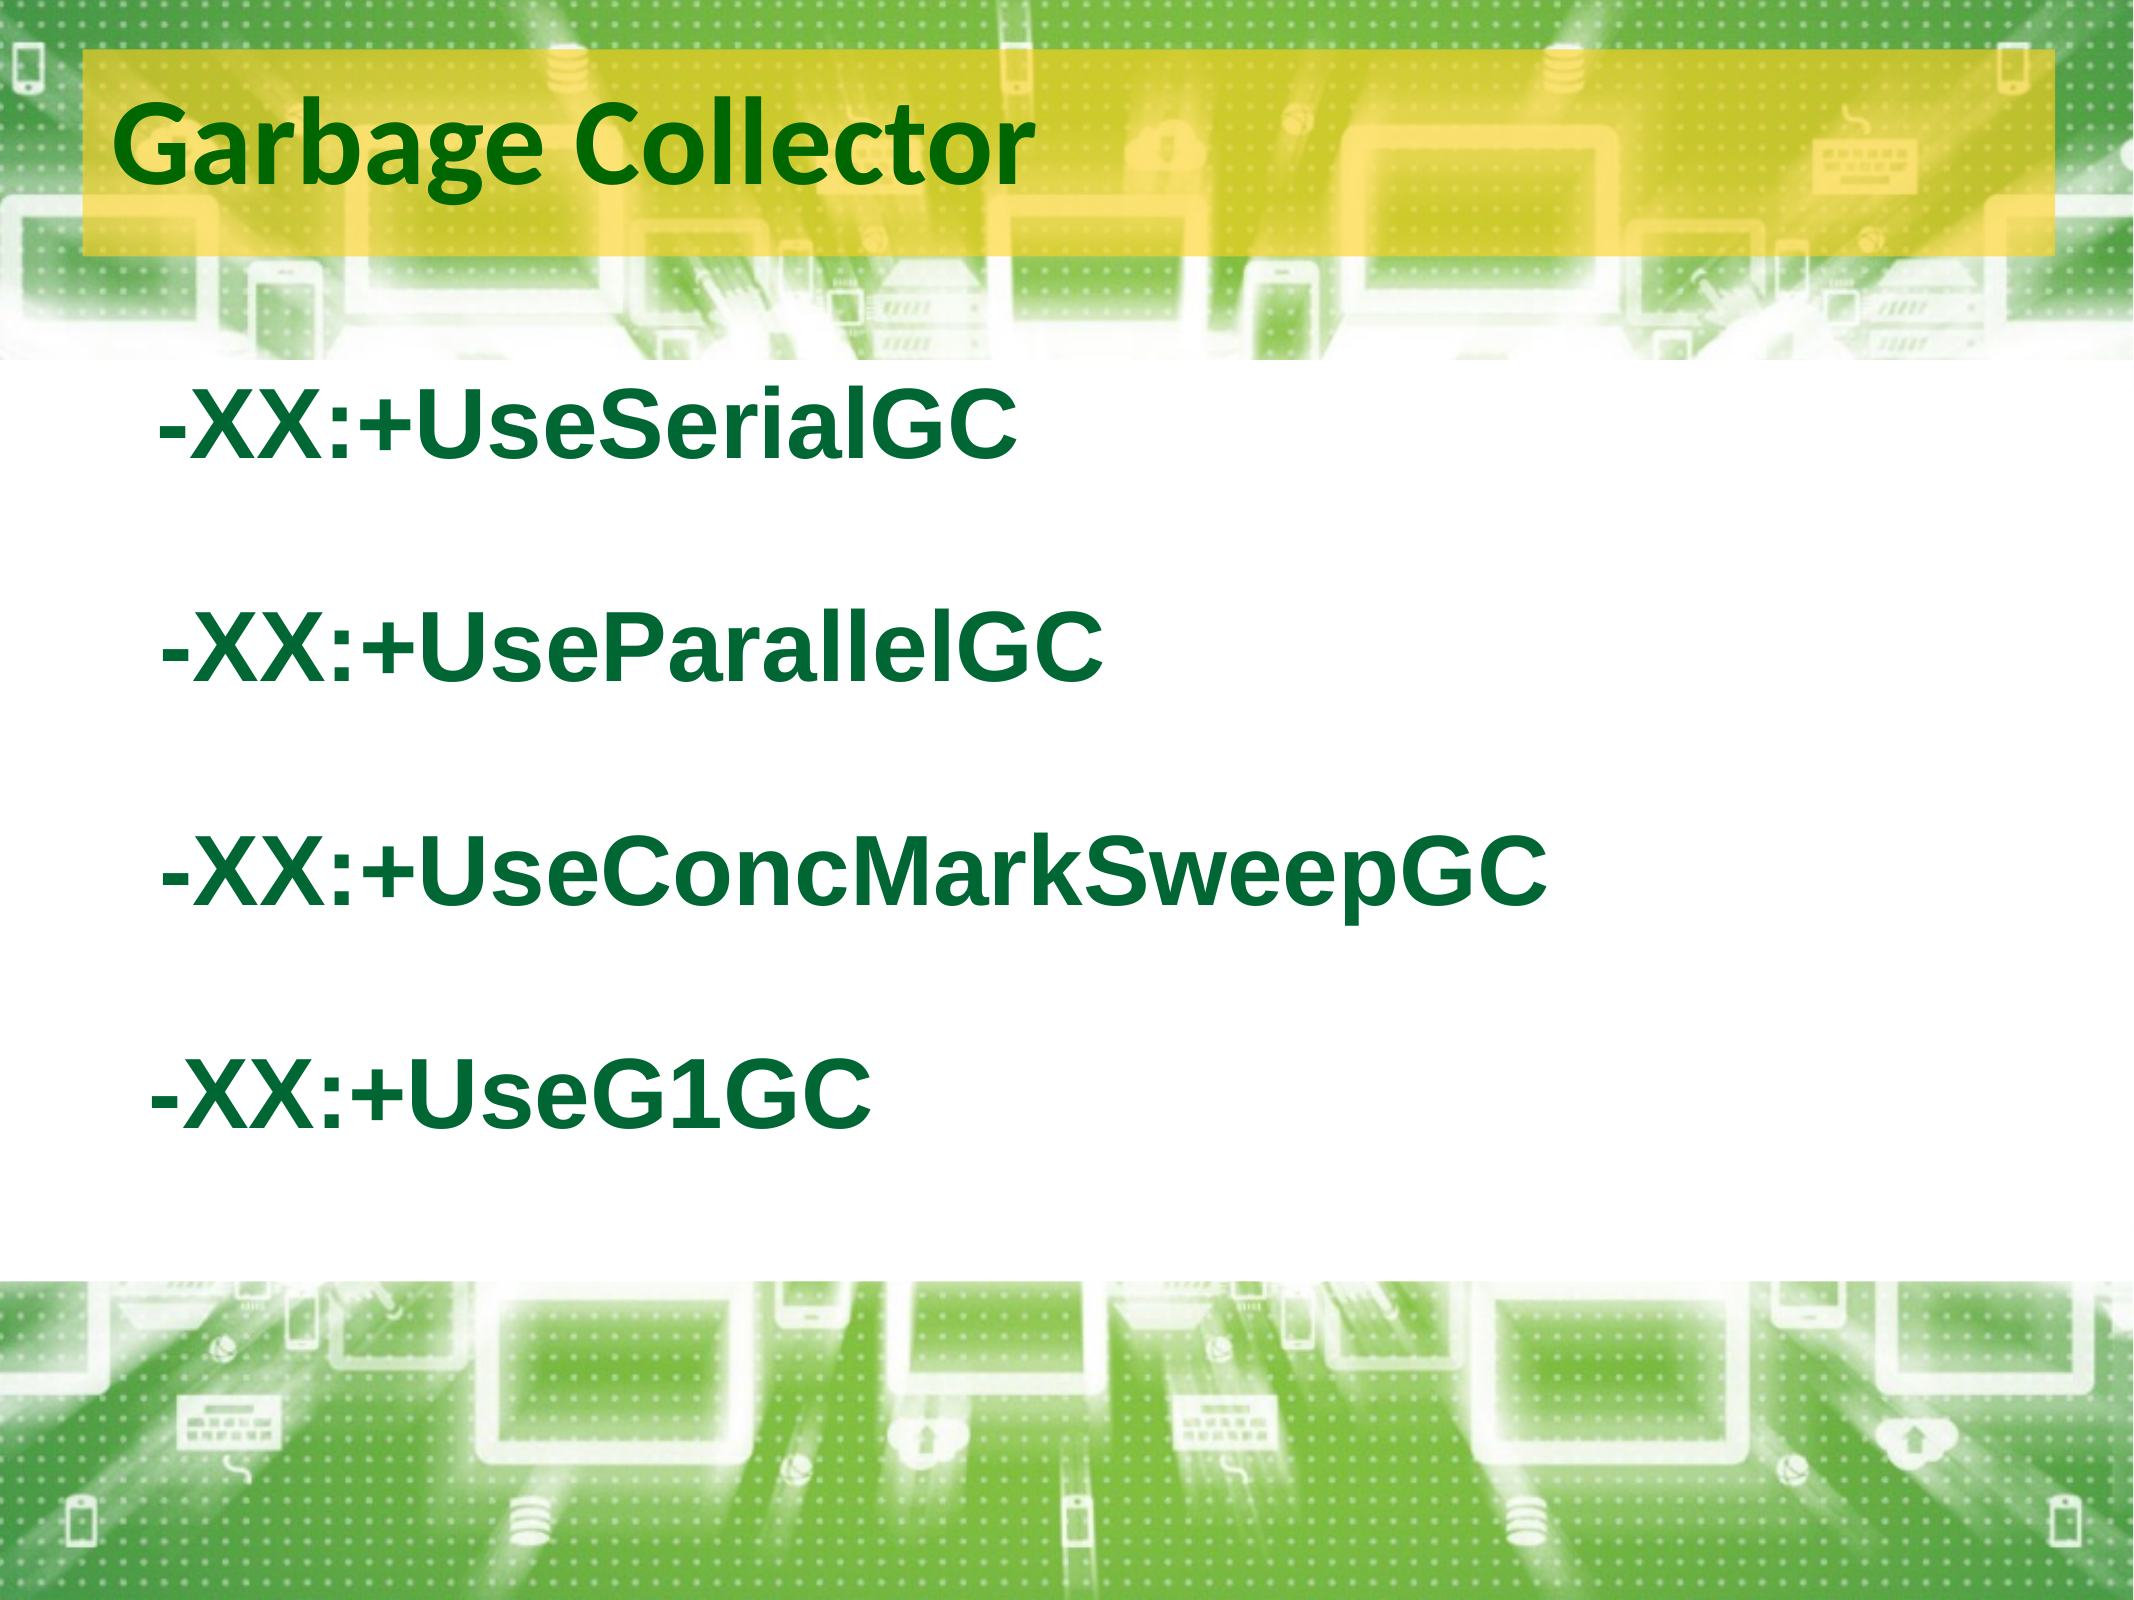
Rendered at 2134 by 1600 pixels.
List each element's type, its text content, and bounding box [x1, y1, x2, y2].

picture [0, 1282, 2134, 1600]
title Garbage Collector [82, 49, 2056, 257]
text_box -XX:+UseSerialGC -XX:+UseParallelGC -XX:+UseConcMarkSweepGC -XX:+UseG1GC [0, 360, 2134, 1282]
picture [0, 0, 2134, 360]
